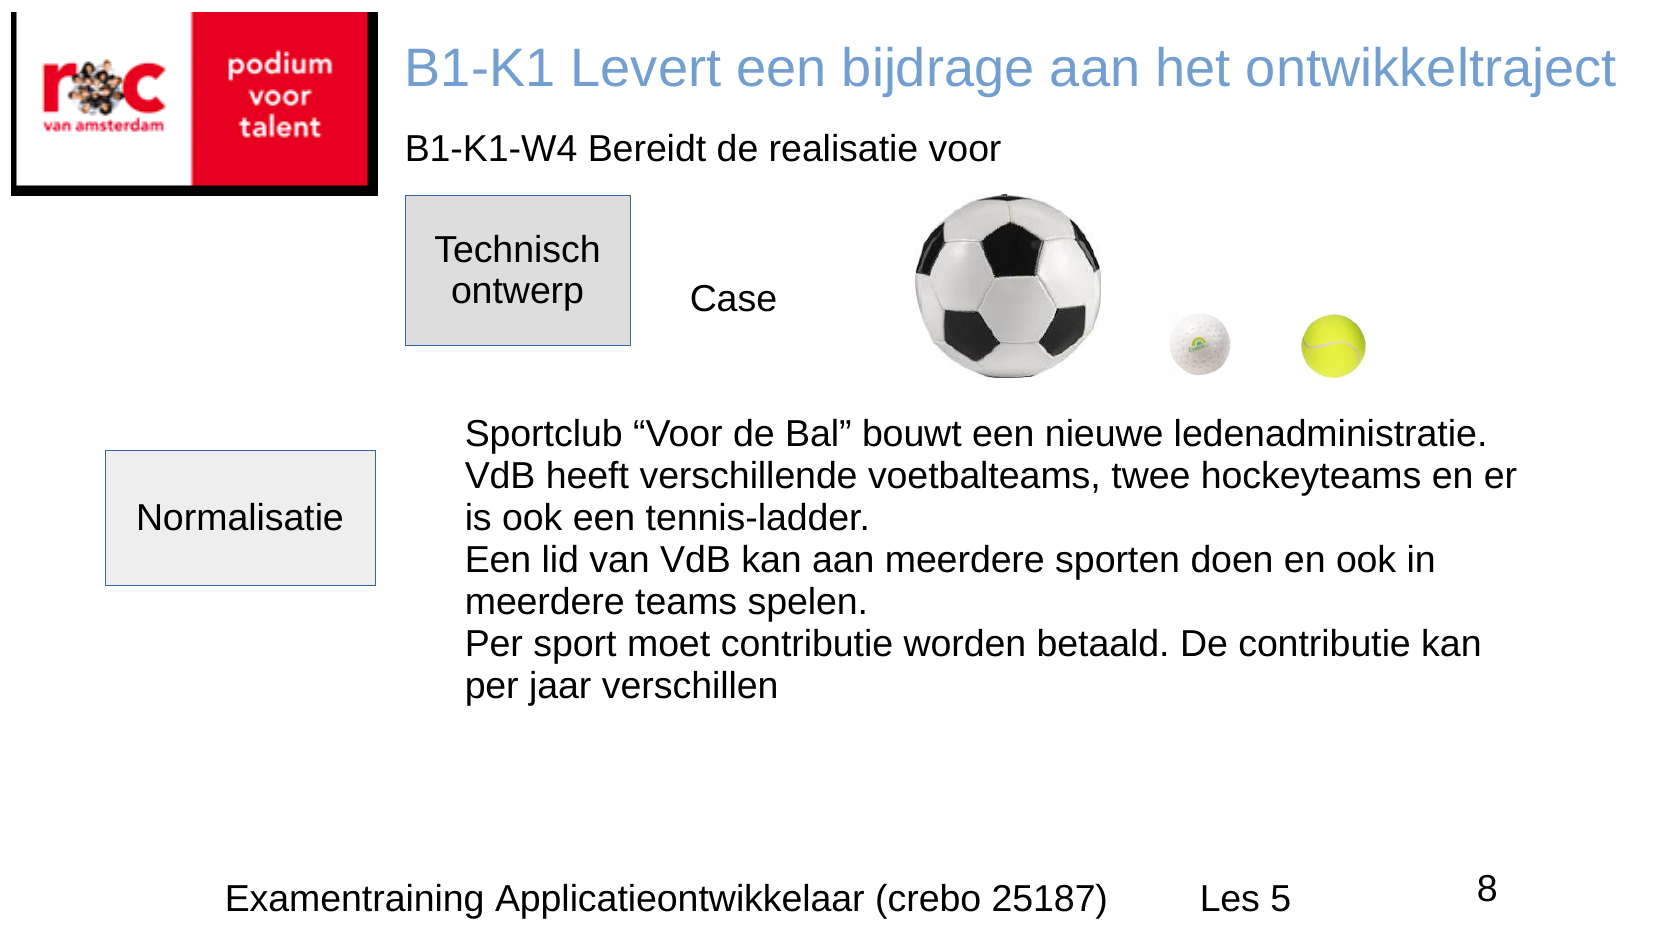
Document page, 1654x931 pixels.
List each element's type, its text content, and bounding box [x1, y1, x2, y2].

picture [1170, 314, 1231, 376]
picture [1301, 314, 1366, 378]
picture [11, 12, 378, 196]
text_box Technisch ontwerp [405, 195, 631, 346]
picture [915, 194, 1101, 378]
text_box Case [675, 270, 915, 327]
text_box B1-K1 Levert een bijdrage aan het ontwikkeltraject [390, 30, 1654, 166]
text_box Normalisatie [105, 450, 376, 586]
text_box Examentraining Applicatieontwikkelaar (crebo 25187) [210, 870, 1141, 927]
text_box Les 5 [1185, 870, 1336, 927]
text_box <number> [1462, 860, 1654, 931]
text_box Sportclub “Voor de Bal” bouwt een nieuwe ledenadministratie. VdB heeft verschillende voetbalteams, twee hockeyteams en er is ook een tennis-ladder. Een lid van VdB kan aan meerdere sporten doen en ook in meerdere teams spelen. Per sport moet contributie worden betaald. De contributie kan per jaar verschillen [450, 405, 1561, 714]
text_box B1-K1-W4 Bereidt de realisatie voor [390, 120, 1486, 219]
